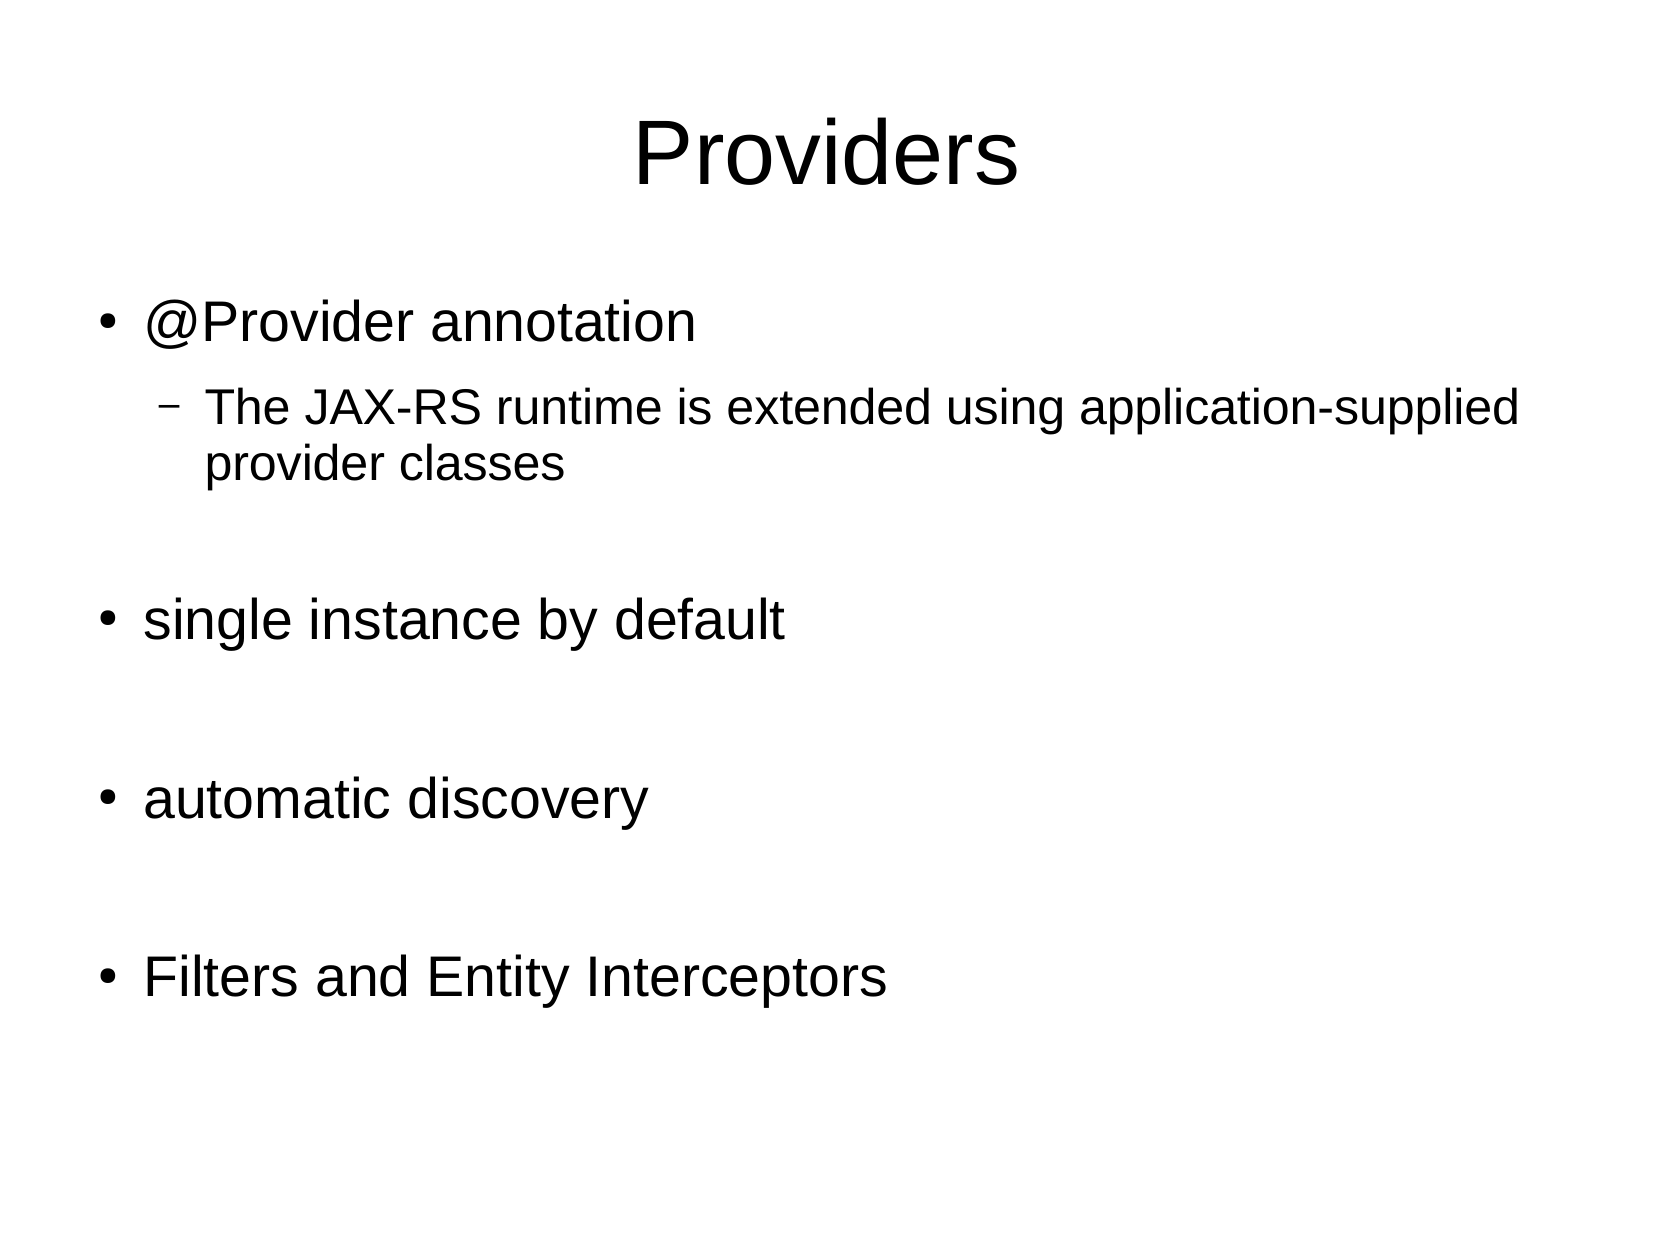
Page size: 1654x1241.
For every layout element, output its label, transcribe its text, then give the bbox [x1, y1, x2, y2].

list @Provider annotation The JAX-RS runtime is extended using application-supplied provider classes single instance by default automatic discovery Filters and Entity Interceptors [82, 290, 1538, 1010]
title Providers [82, 49, 1571, 257]
